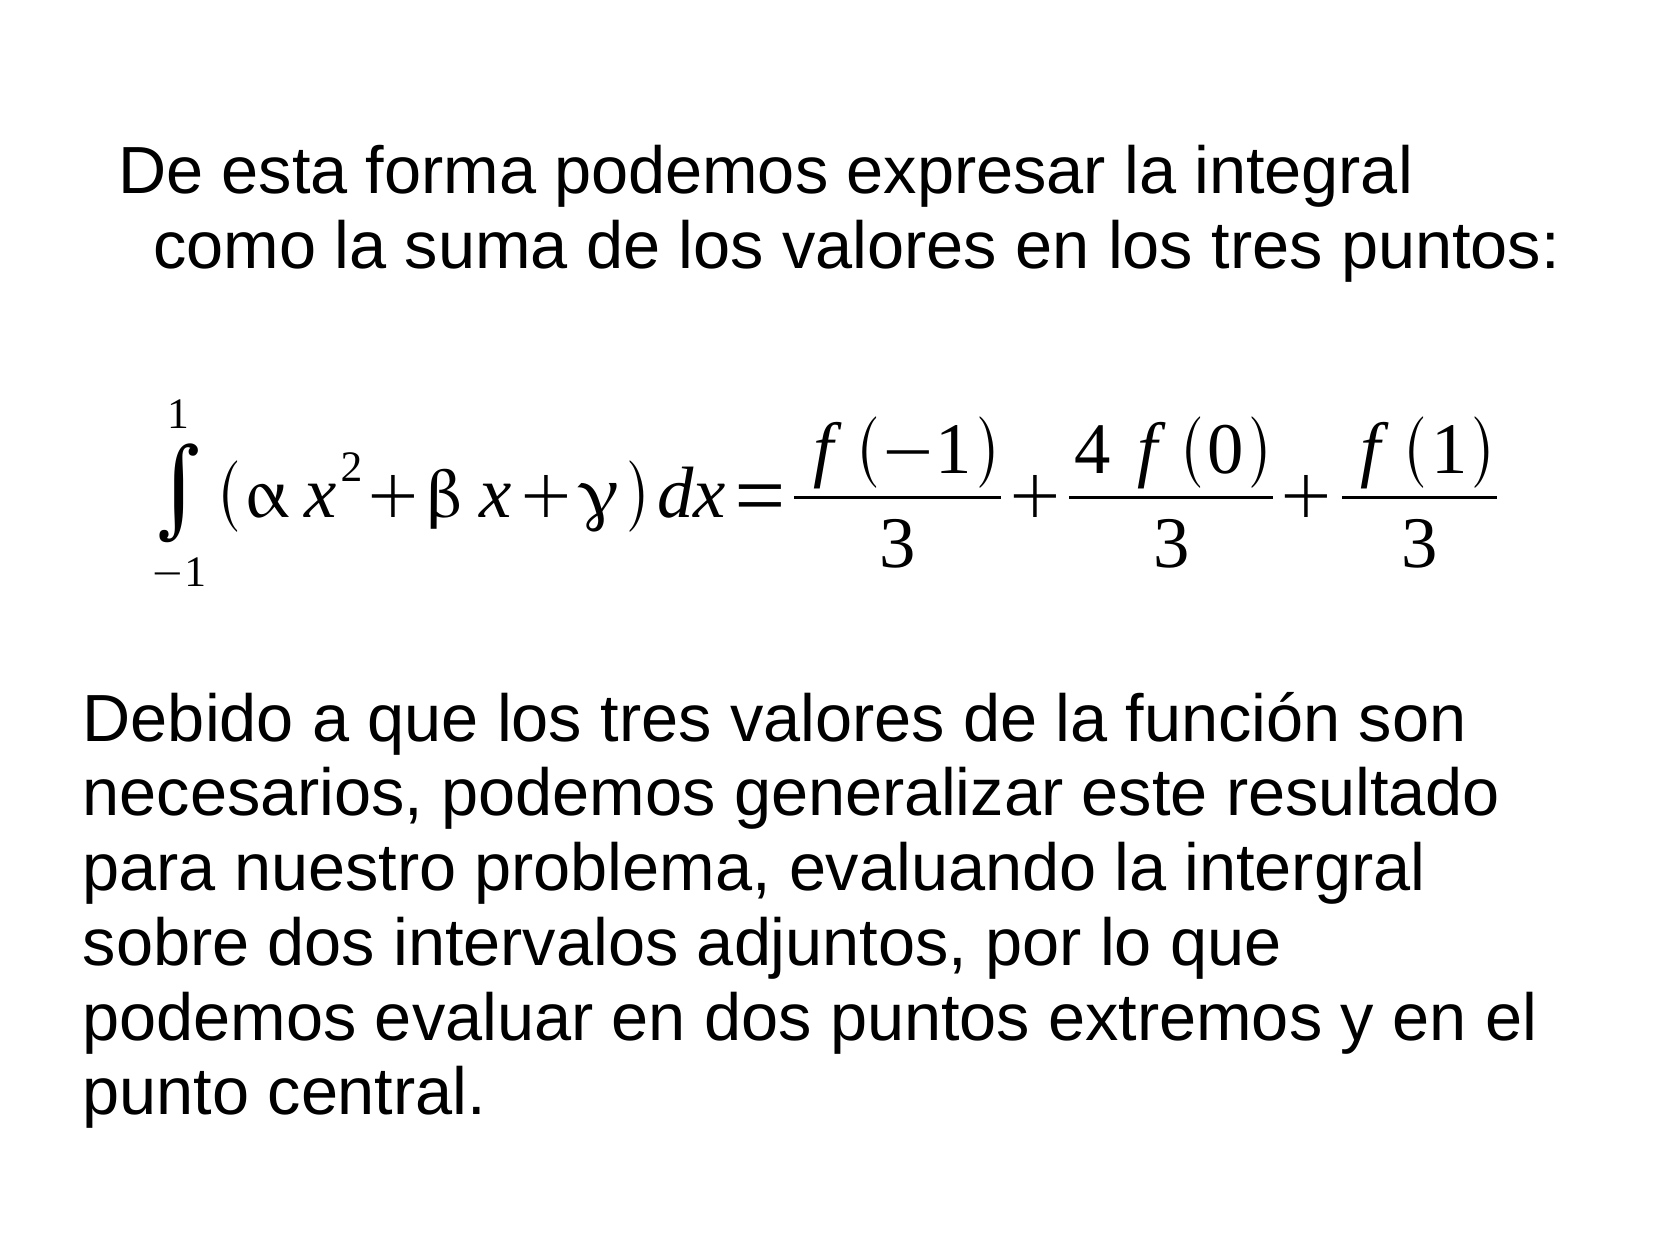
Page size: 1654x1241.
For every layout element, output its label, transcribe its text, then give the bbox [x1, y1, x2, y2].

chart [142, 389, 1506, 597]
text_box Debido a que los tres valores de la función son necesarios, podemos generalizar este resultado para nuestro problema, evaluando la intergral sobre dos intervalos adjuntos, por lo que podemos evaluar en dos puntos extremos y en el punto central. [82, 680, 1571, 1130]
subtitle De esta forma podemos expresar la integral como la suma de los valores en los tres puntos: [82, 120, 1571, 296]
